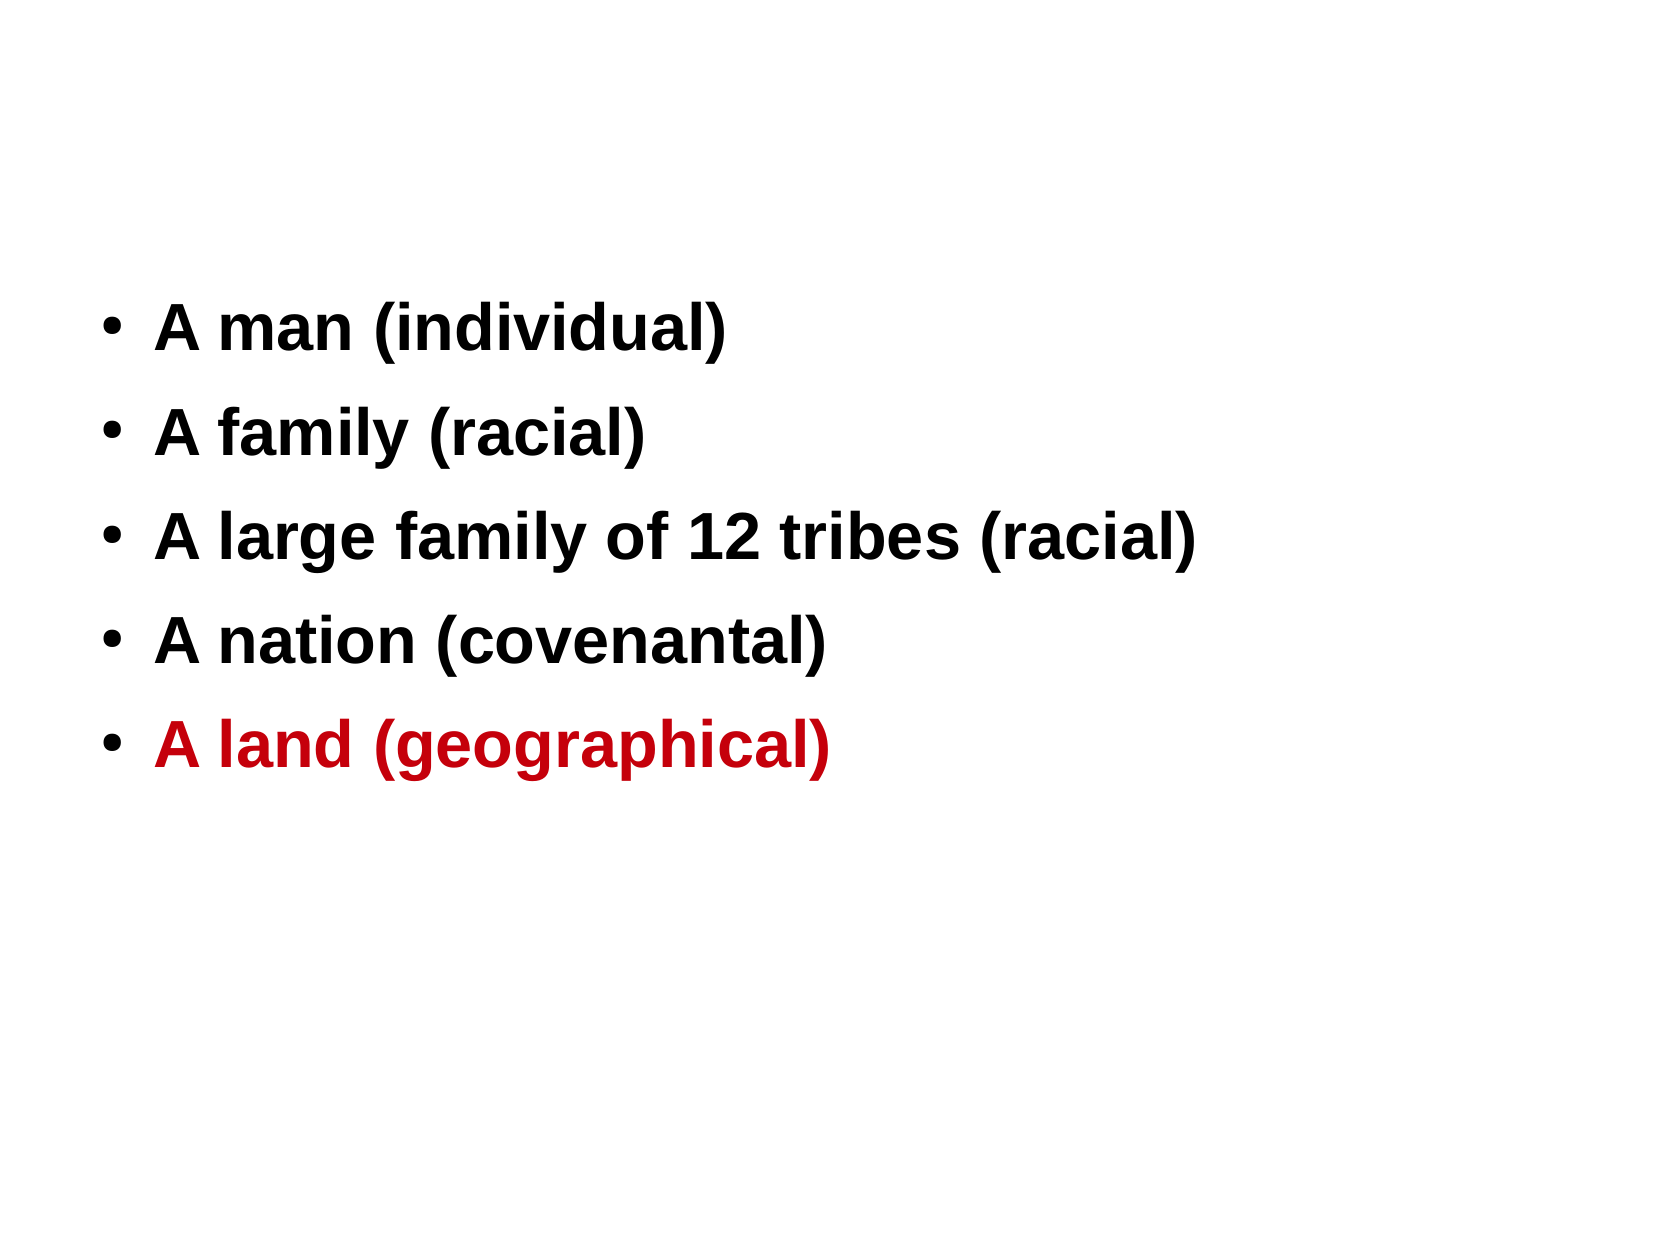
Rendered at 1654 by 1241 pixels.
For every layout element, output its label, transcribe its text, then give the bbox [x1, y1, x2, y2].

list A man (individual) A family (racial) A large family of 12 tribes (racial) A nation (covenantal) A land (geographical) [82, 290, 1571, 1109]
